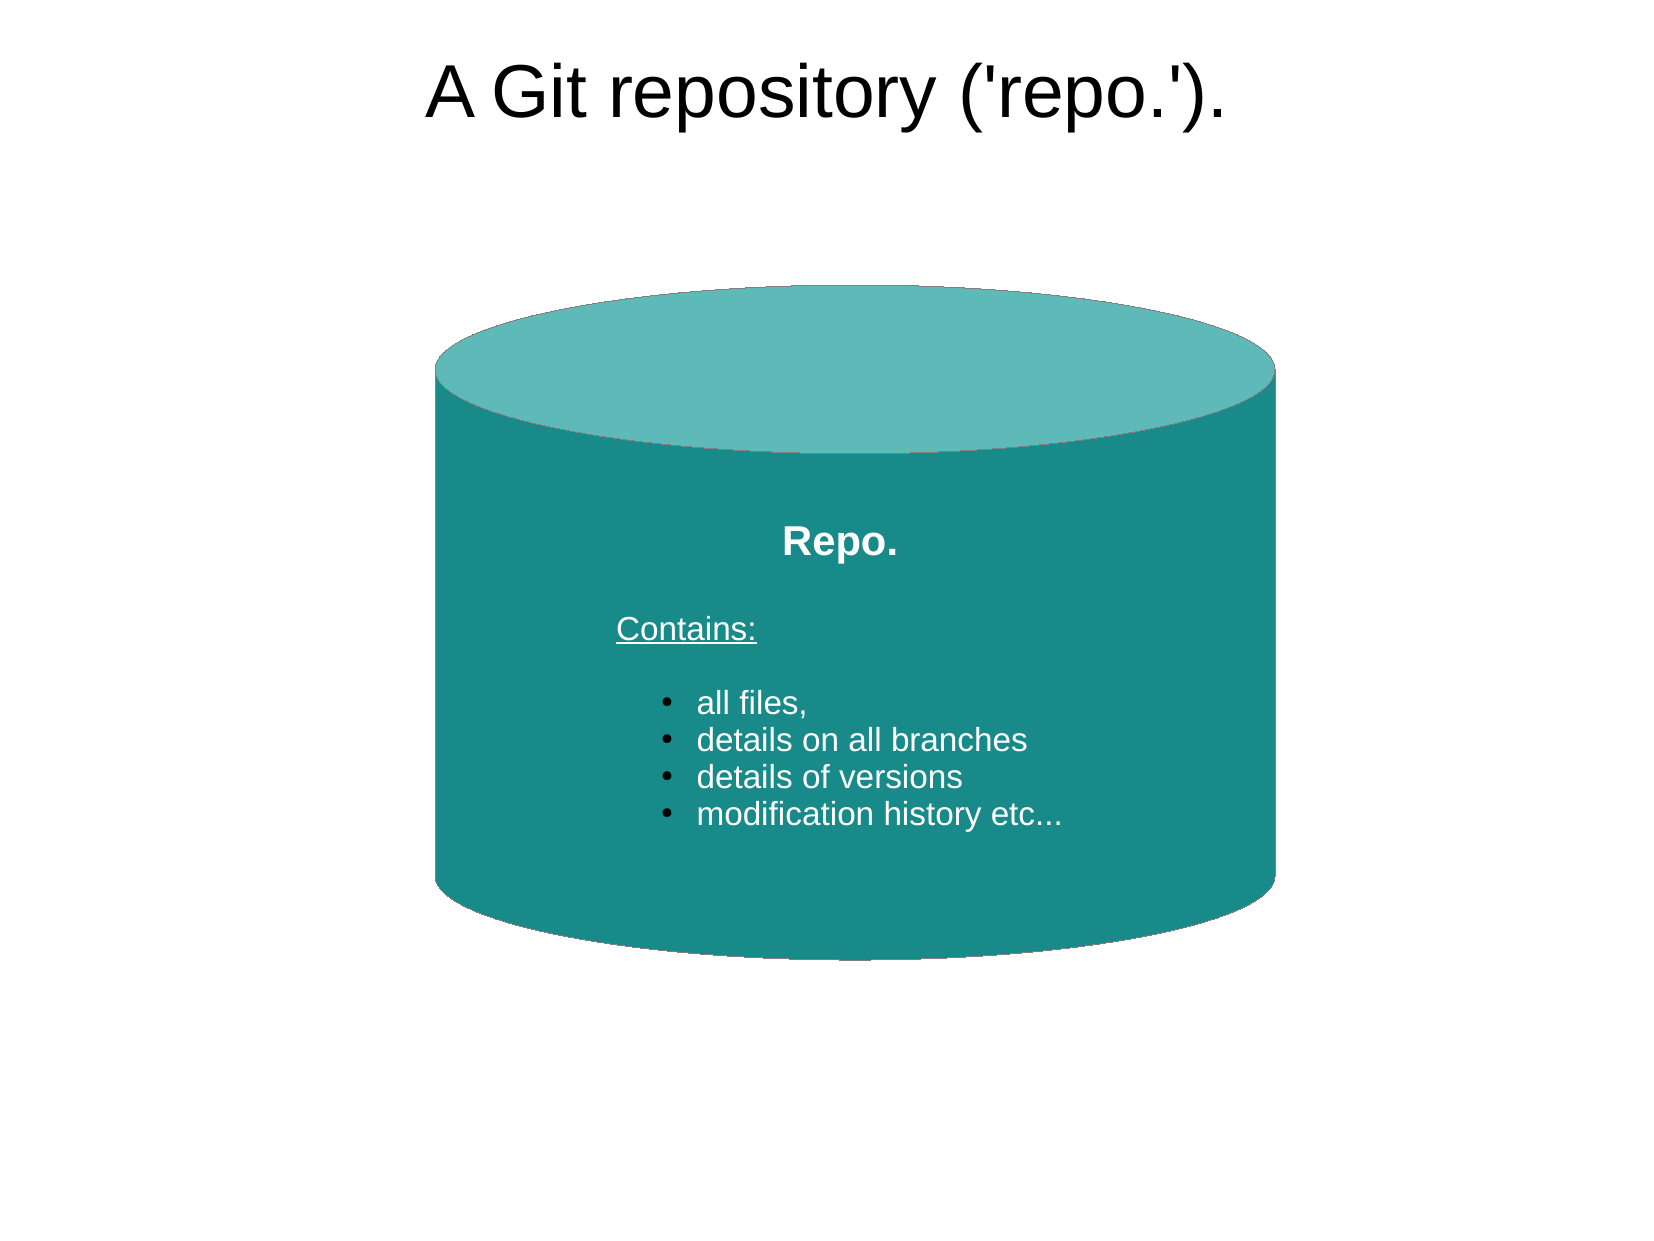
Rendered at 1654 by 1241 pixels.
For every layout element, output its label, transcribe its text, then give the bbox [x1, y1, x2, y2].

text_box Repo. Contains: all files, details on all branches details of versions modification history etc... [390, 510, 1291, 840]
text_box [435, 840, 1276, 961]
text_box [435, 370, 1276, 510]
title A Git repository ('repo.'). [82, 0, 1571, 196]
